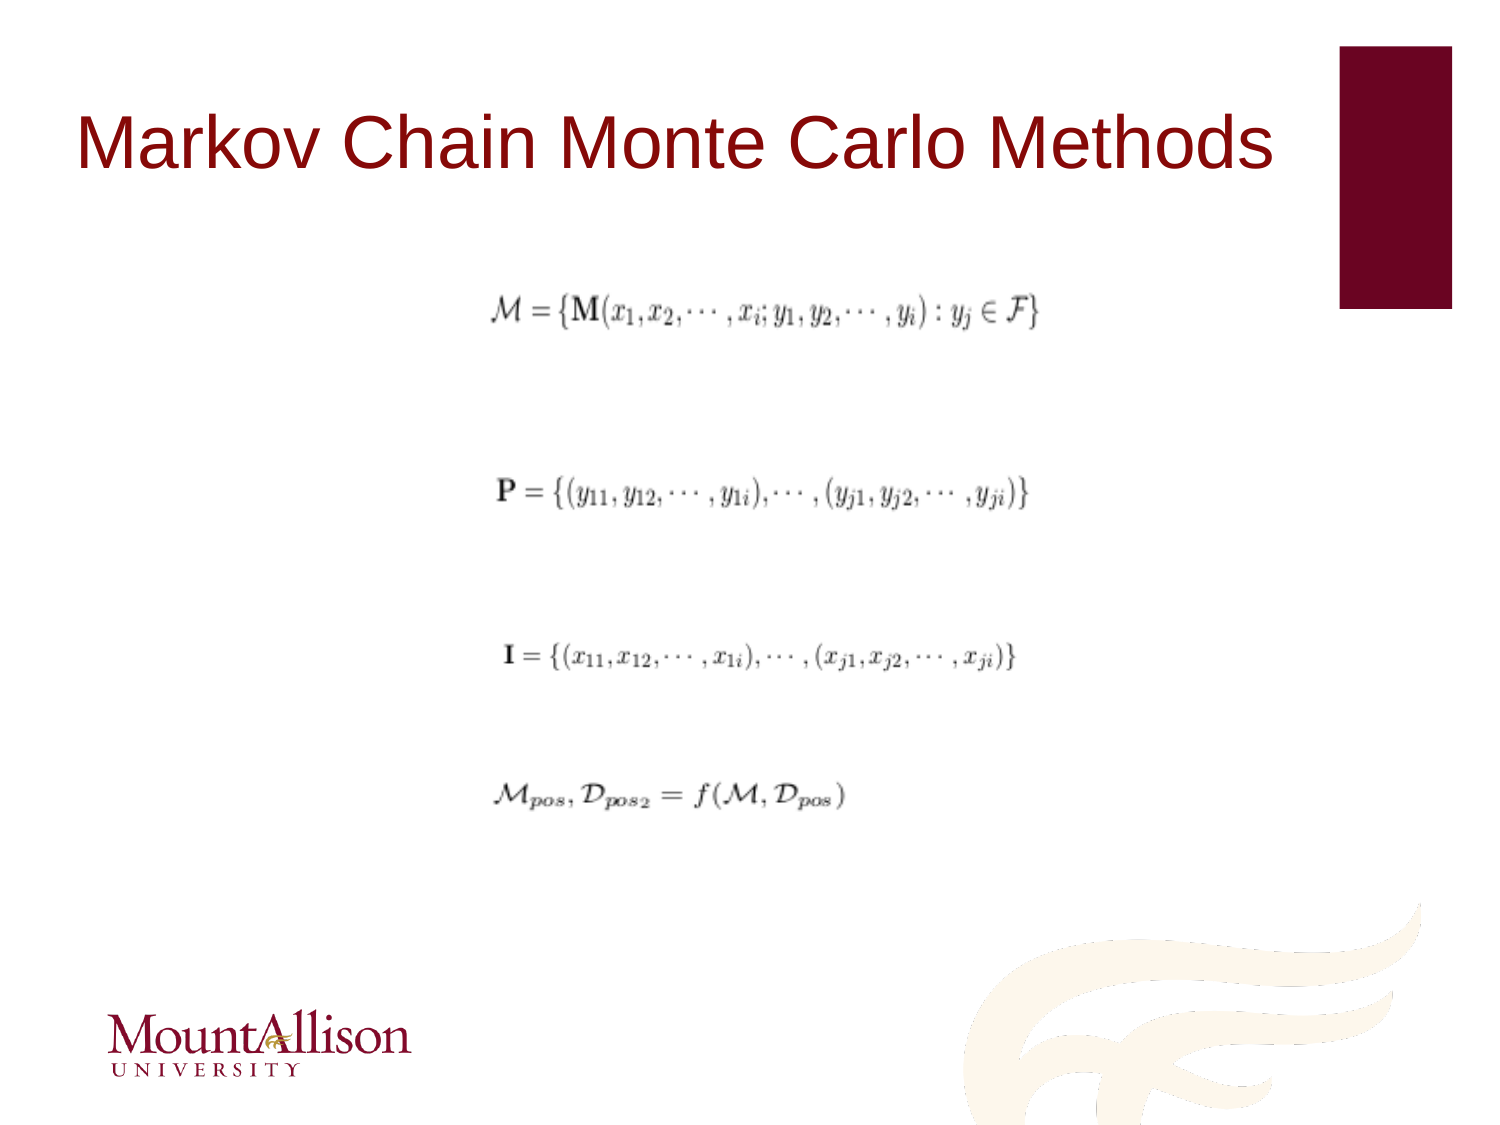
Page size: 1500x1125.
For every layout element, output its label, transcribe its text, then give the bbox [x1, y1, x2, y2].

picture [437, 747, 886, 839]
picture [448, 425, 1052, 560]
picture [107, 901, 1423, 1125]
picture [441, 602, 1063, 715]
title Markov Chain Monte Carlo Methods [75, 44, 1425, 233]
picture [472, 259, 1052, 390]
